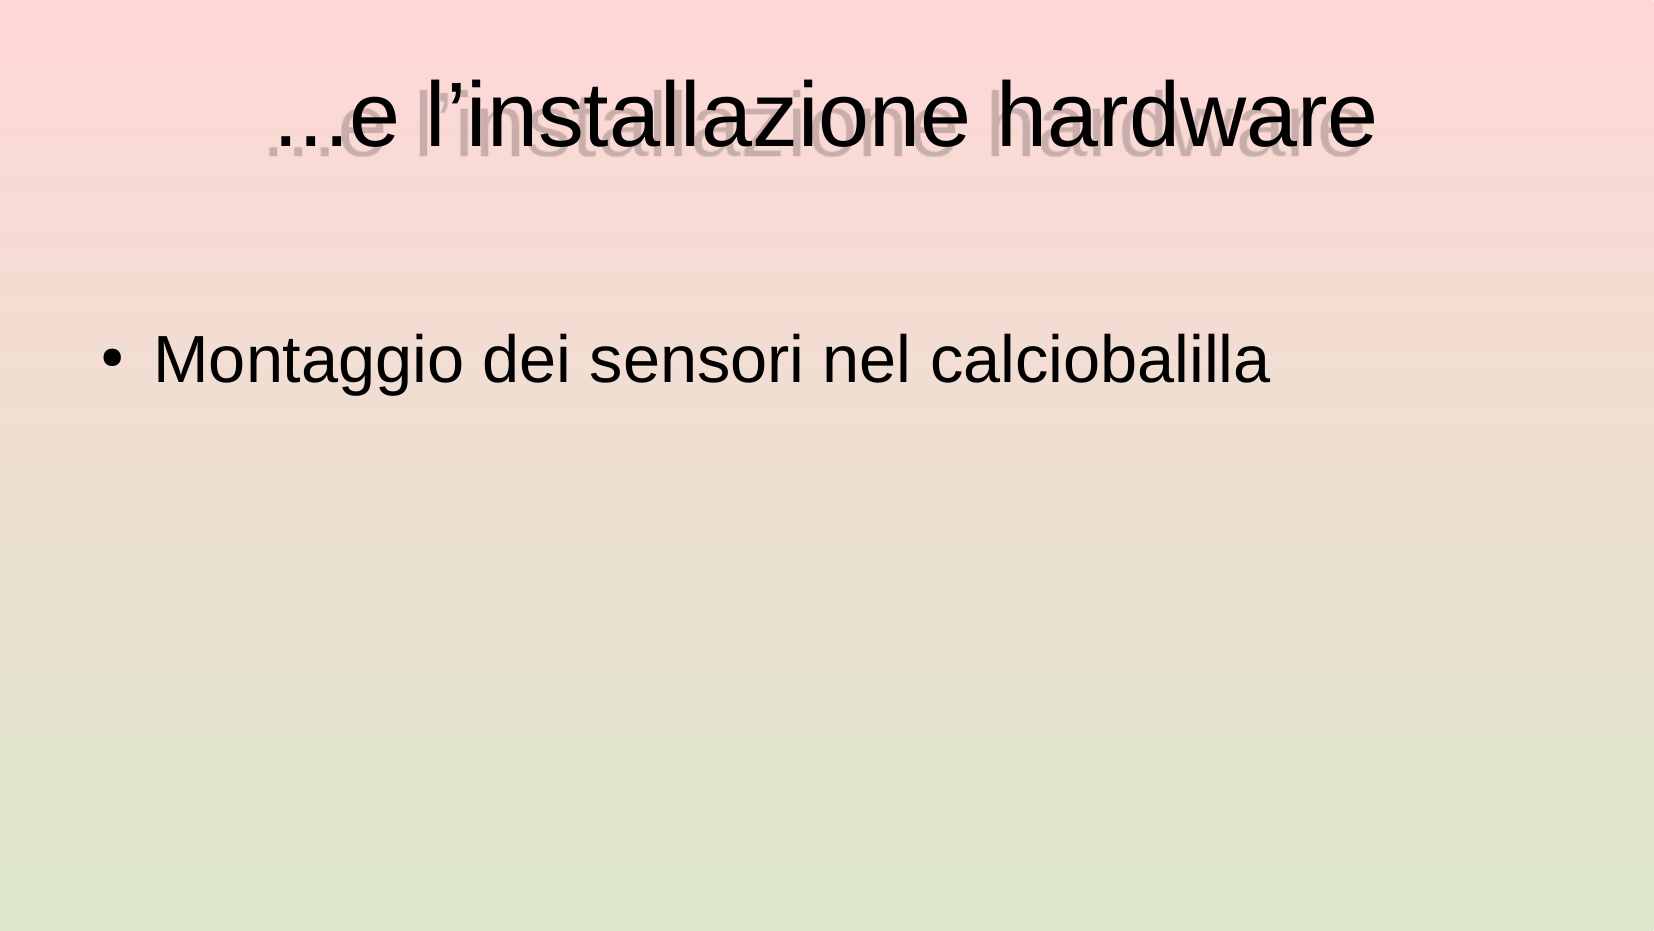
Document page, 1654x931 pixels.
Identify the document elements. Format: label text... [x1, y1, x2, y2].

title ...e l’installazione hardware [82, 37, 1571, 193]
list Montaggio dei sensori nel calciobalilla [82, 217, 1571, 758]
